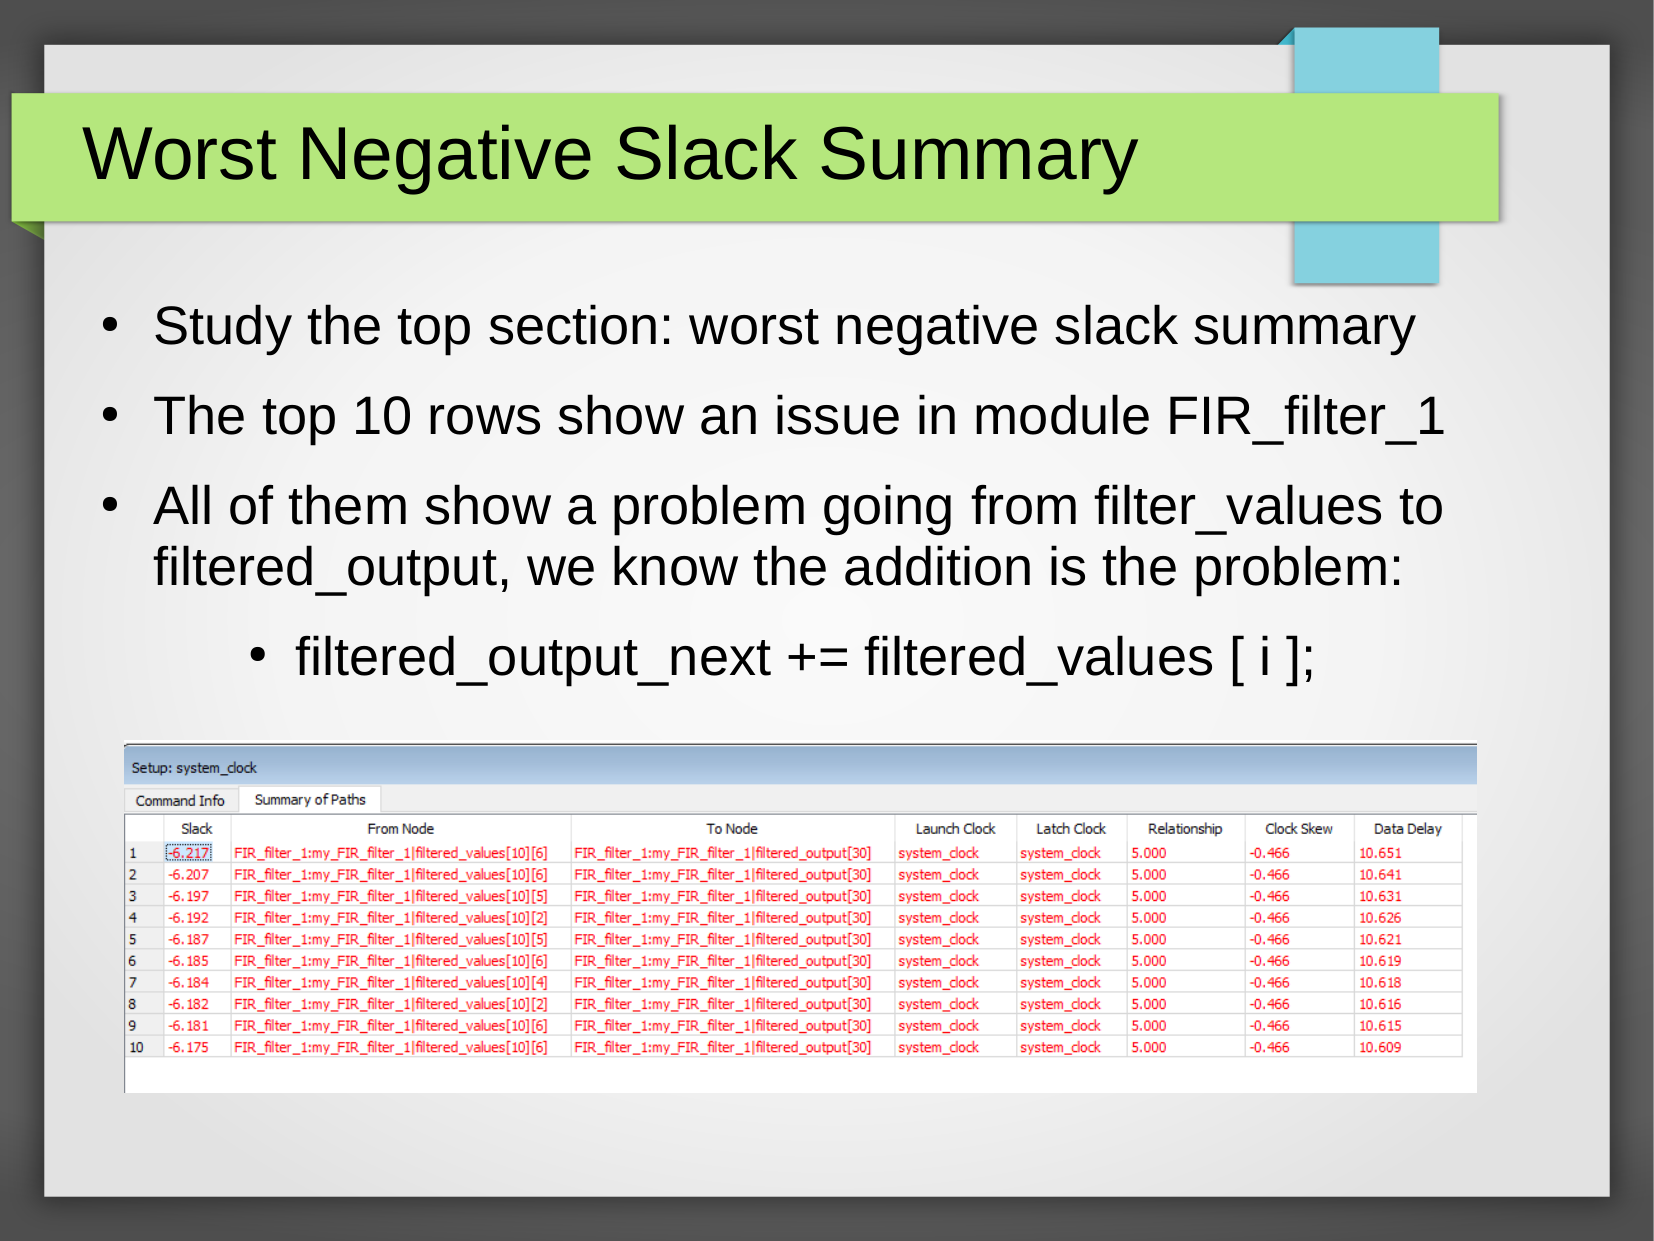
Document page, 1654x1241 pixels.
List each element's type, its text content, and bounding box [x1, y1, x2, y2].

picture [0, 0, 1654, 1241]
title Worst Negative Slack Summary [82, 94, 1264, 213]
list Study the top section: worst negative slack summary The top 10 rows show an issue in module FIR_filter_1 All of them show a problem going from filter_values to filtered_output, we know the addition is the problem: filtered_output_next += filtered_values [ i ]; [82, 295, 1571, 1015]
